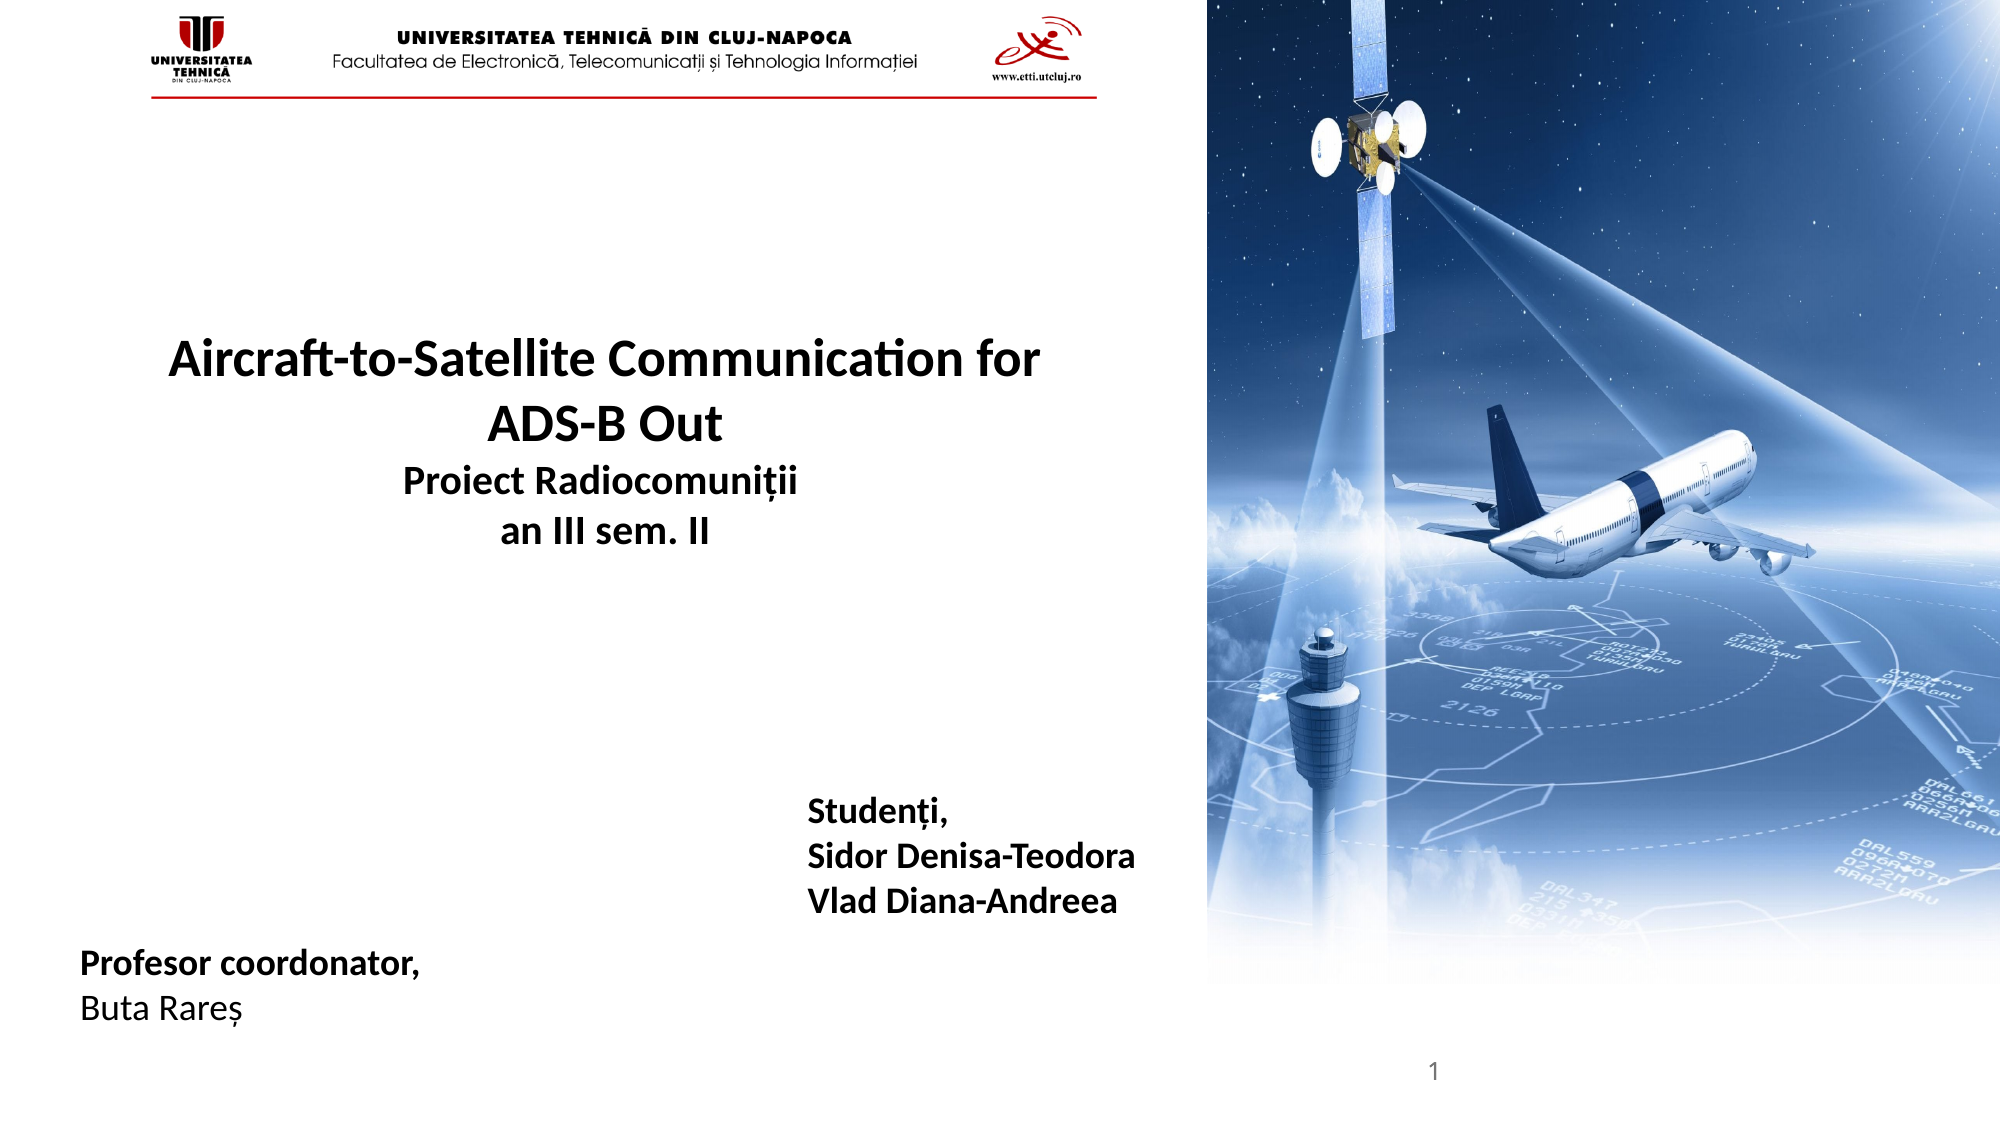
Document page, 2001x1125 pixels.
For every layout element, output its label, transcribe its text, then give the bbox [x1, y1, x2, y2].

text_box Profesor coordonator, Buta Rareș [64, 930, 447, 1037]
text_box [1412, 1042, 1863, 1103]
picture [1207, 0, 2000, 984]
text_box Aircraft-to-Satellite Communication for ADS-B Out Proiect Radiocomuniții an III sem. II [114, 315, 1097, 563]
text_box Studenți, Sidor Denisa-Teodora Vlad Diana-Andreea [792, 778, 1157, 931]
picture [151, 16, 1097, 99]
